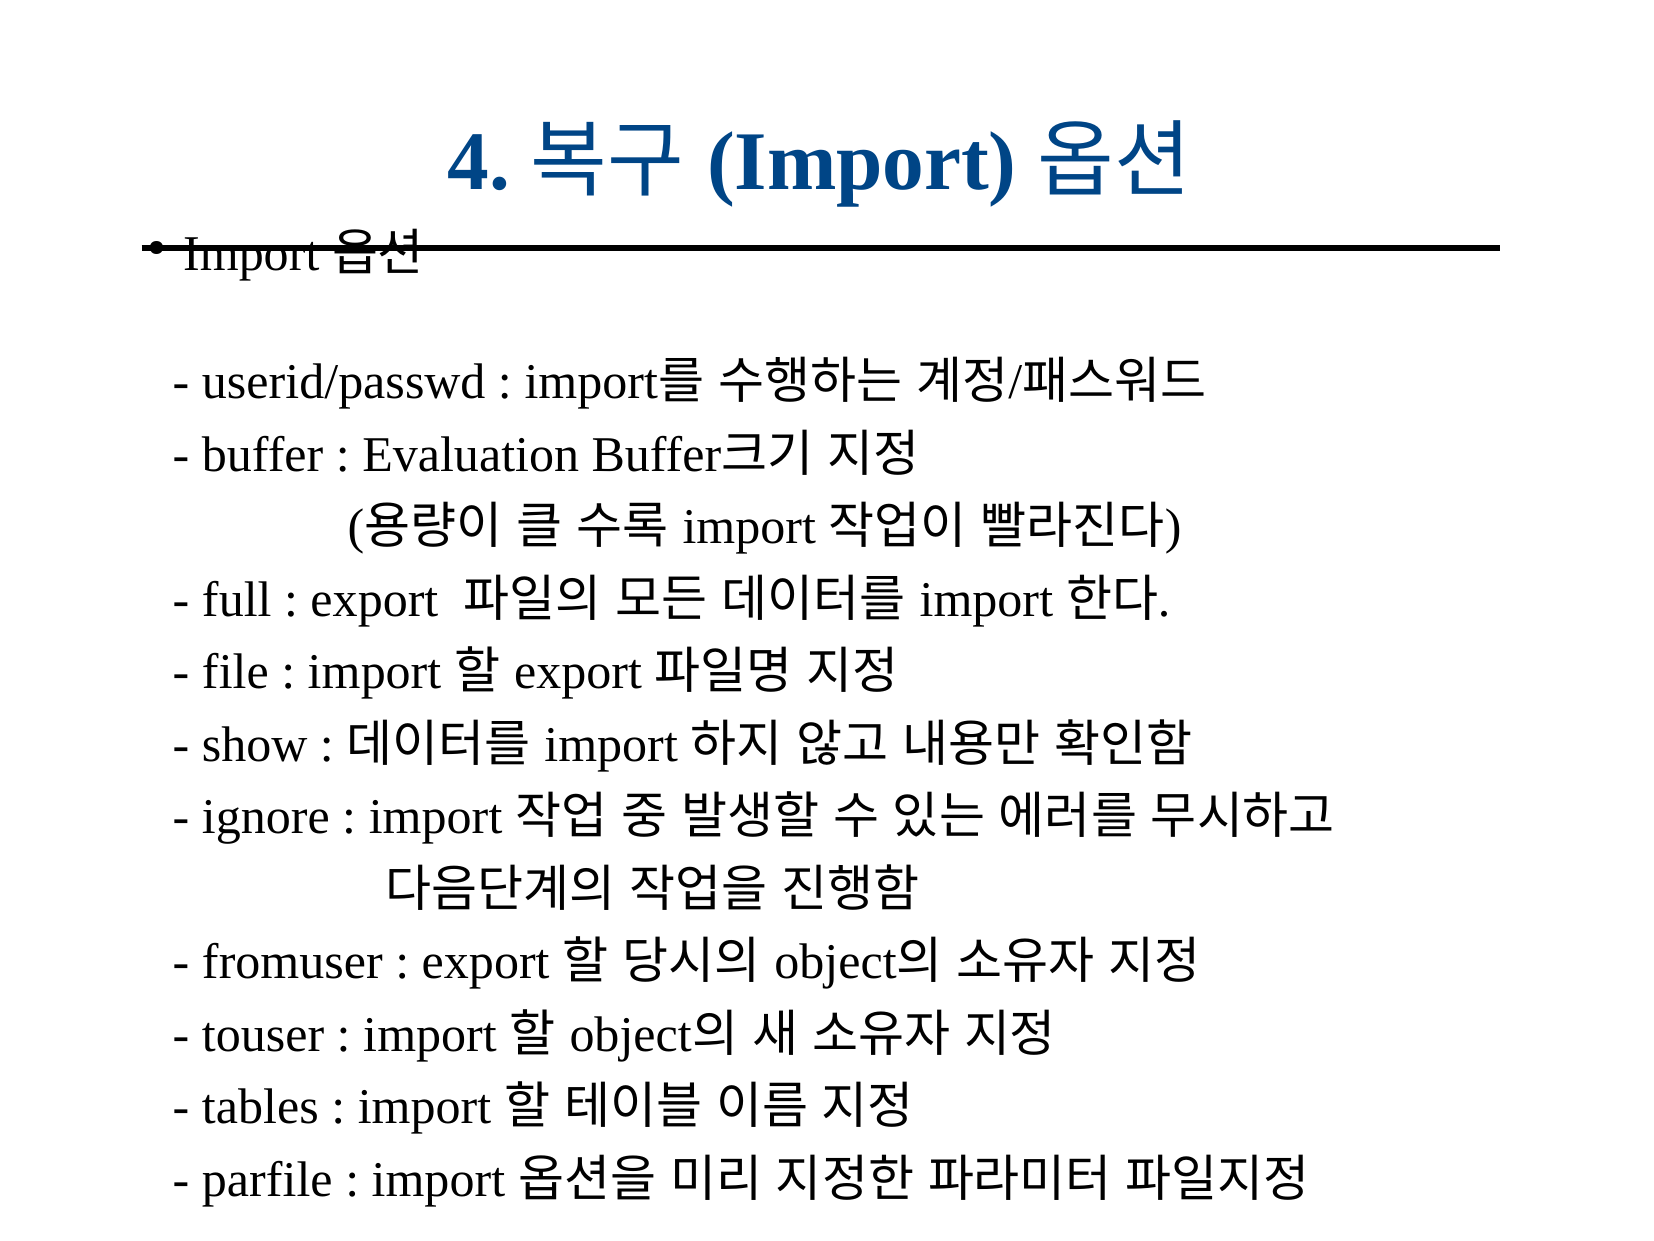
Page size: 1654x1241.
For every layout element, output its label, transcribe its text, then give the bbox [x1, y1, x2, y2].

subtitle Import 옵션 - userid/passwd : import를 수행하는 계정/패스워드 - buffer : Evaluation Buffer크기 지정 (용량이 클 수록 import 작업이 빨라진다) - full : export 파일의 모든 데이터를 import 한다. - file : import 할 export 파일명 지정 - show : 데이터를 import 하지 않고 내용만 확인함 - ignore : import 작업 중 발생할 수 있는 에러를 무시하고 다음단계의 작업을 진행함 - fromuser : export 할 당시의 object의 소유자 지정 - touser : import 할 object의 새 소유자 지정 - tables : import 할 테이블 이름 지정 - parfile : import 옵션을 미리 지정한 파라미터 파일지정 [129, 291, 1595, 1133]
title 4. 복구 (Import) 옵션 [82, 49, 1571, 257]
